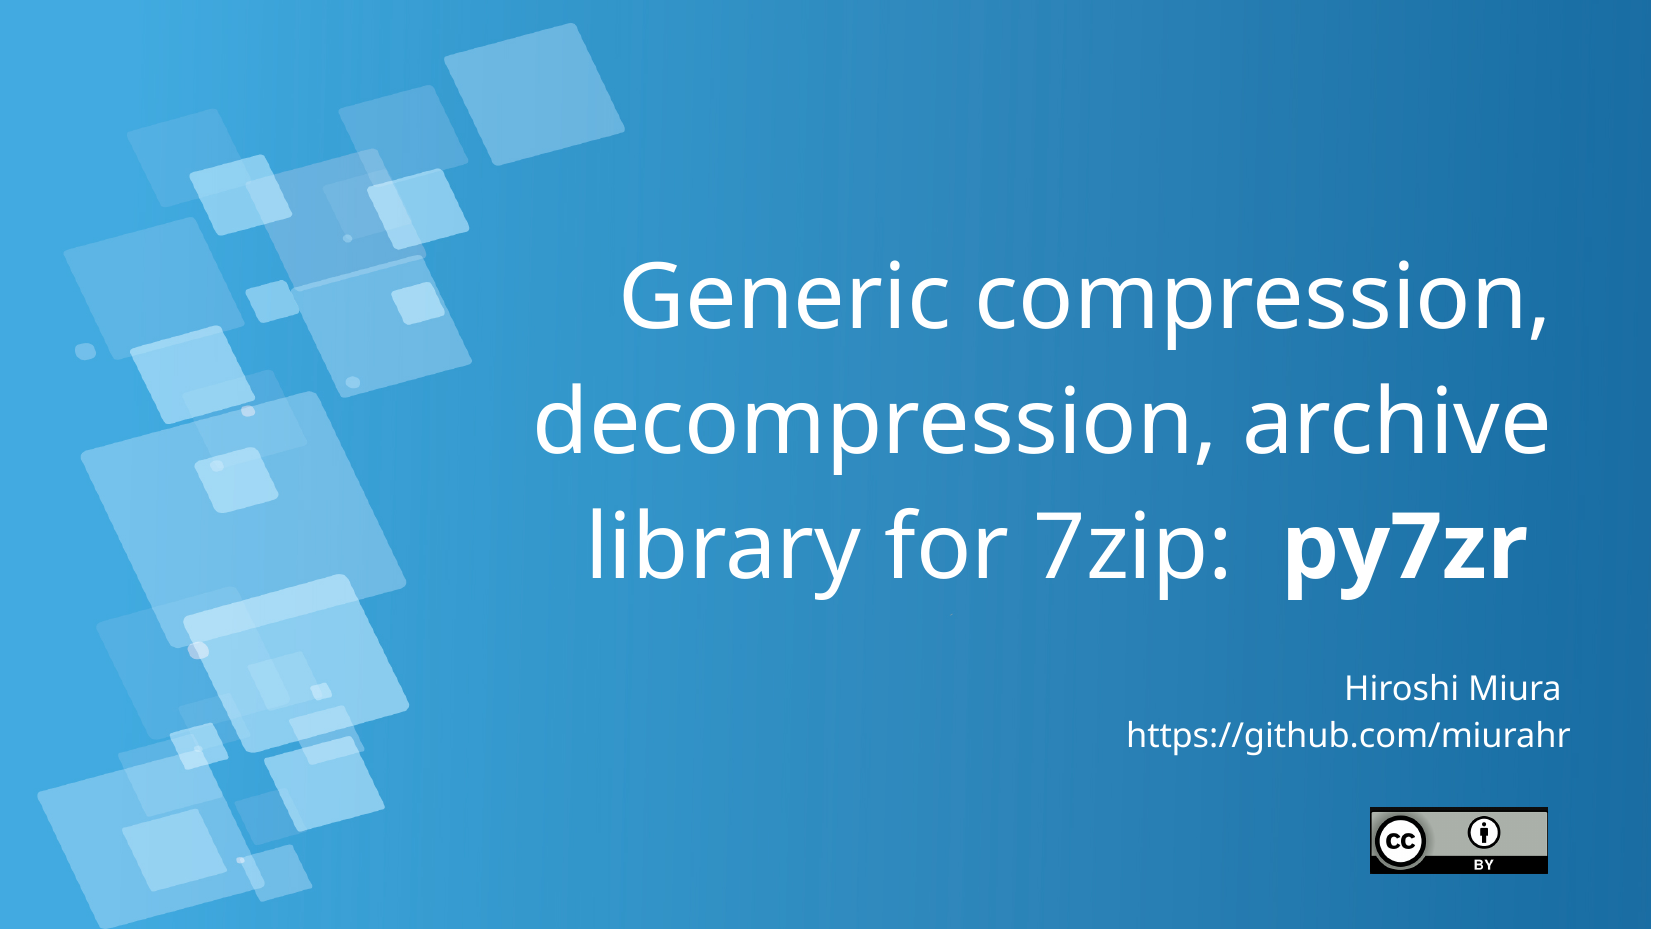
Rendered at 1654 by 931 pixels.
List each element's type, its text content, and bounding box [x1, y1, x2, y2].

title Generic compression, decompression, archive library for 7zip: py7zr [354, 188, 1554, 648]
subtitle Hiroshi Miura https://github.com/miurahr [614, 582, 1571, 839]
picture [0, 0, 1651, 929]
